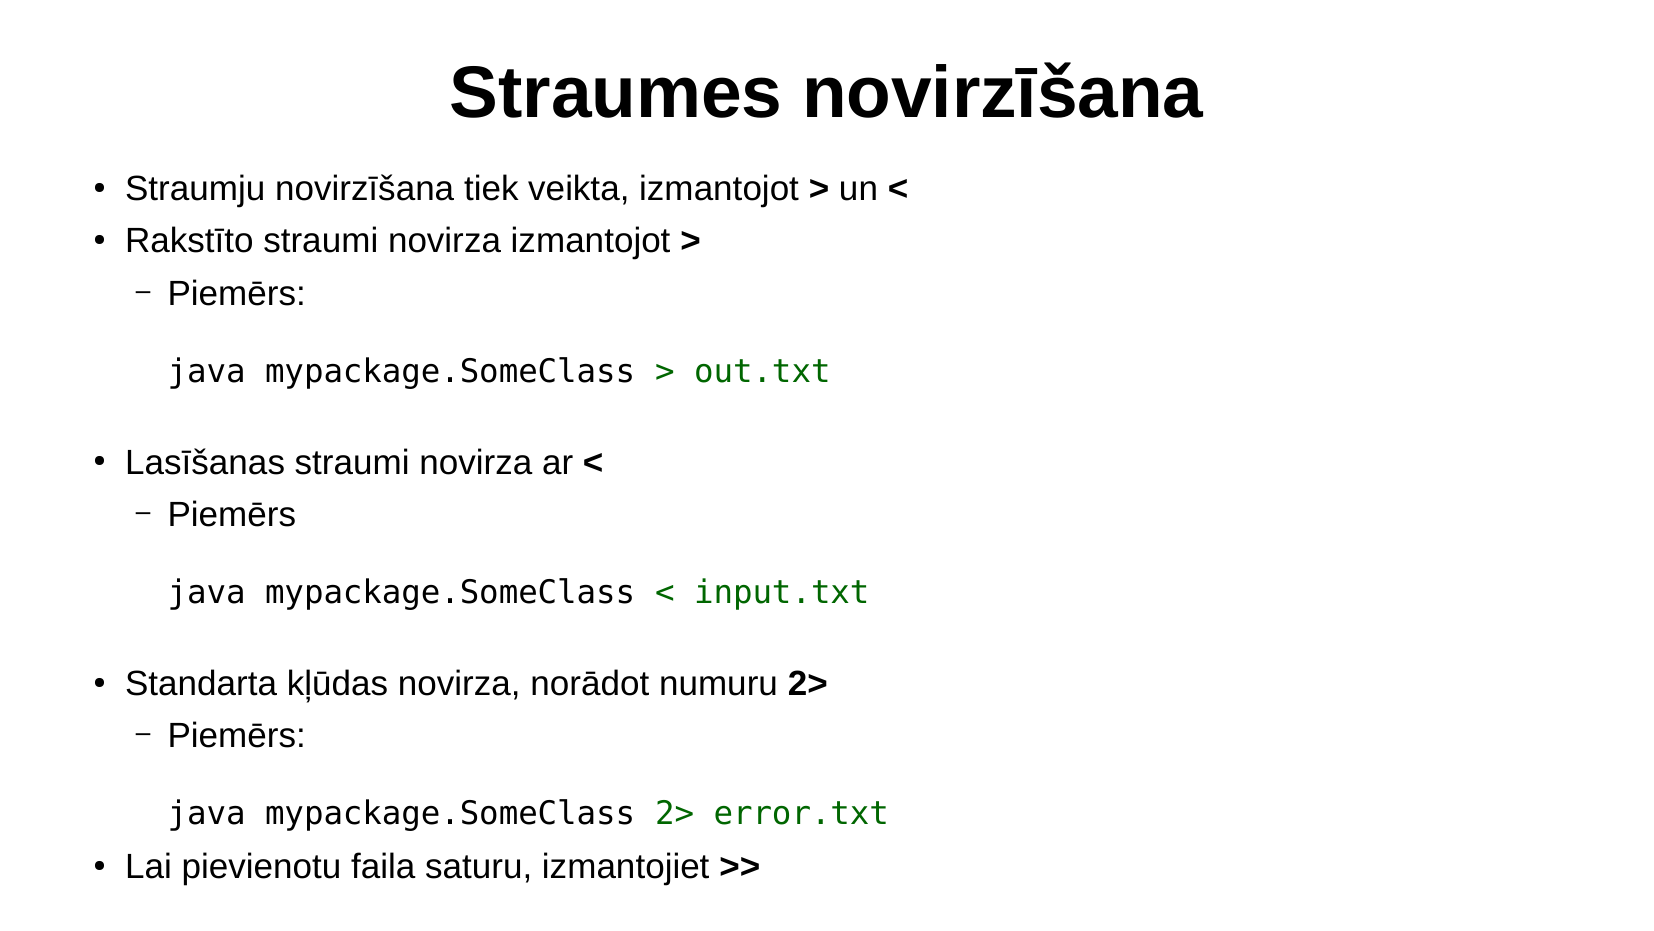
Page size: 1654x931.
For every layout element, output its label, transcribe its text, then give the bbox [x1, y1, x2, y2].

list Straumju novirzīšana tiek veikta, izmantojot > un < Rakstīto straumi novirza izmantojot > Piemērs: java mypackage.SomeClass > out.txt Lasīšanas straumi novirza ar < Piemērs java mypackage.SomeClass < input.txt Standarta kļūdas novirza, norādot numuru 2> Piemērs: java mypackage.SomeClass 2> error.txt Lai pievienotu faila saturu, izmantojiet >> [82, 168, 1538, 889]
title Straumes novirzīšana [82, 37, 1571, 147]
